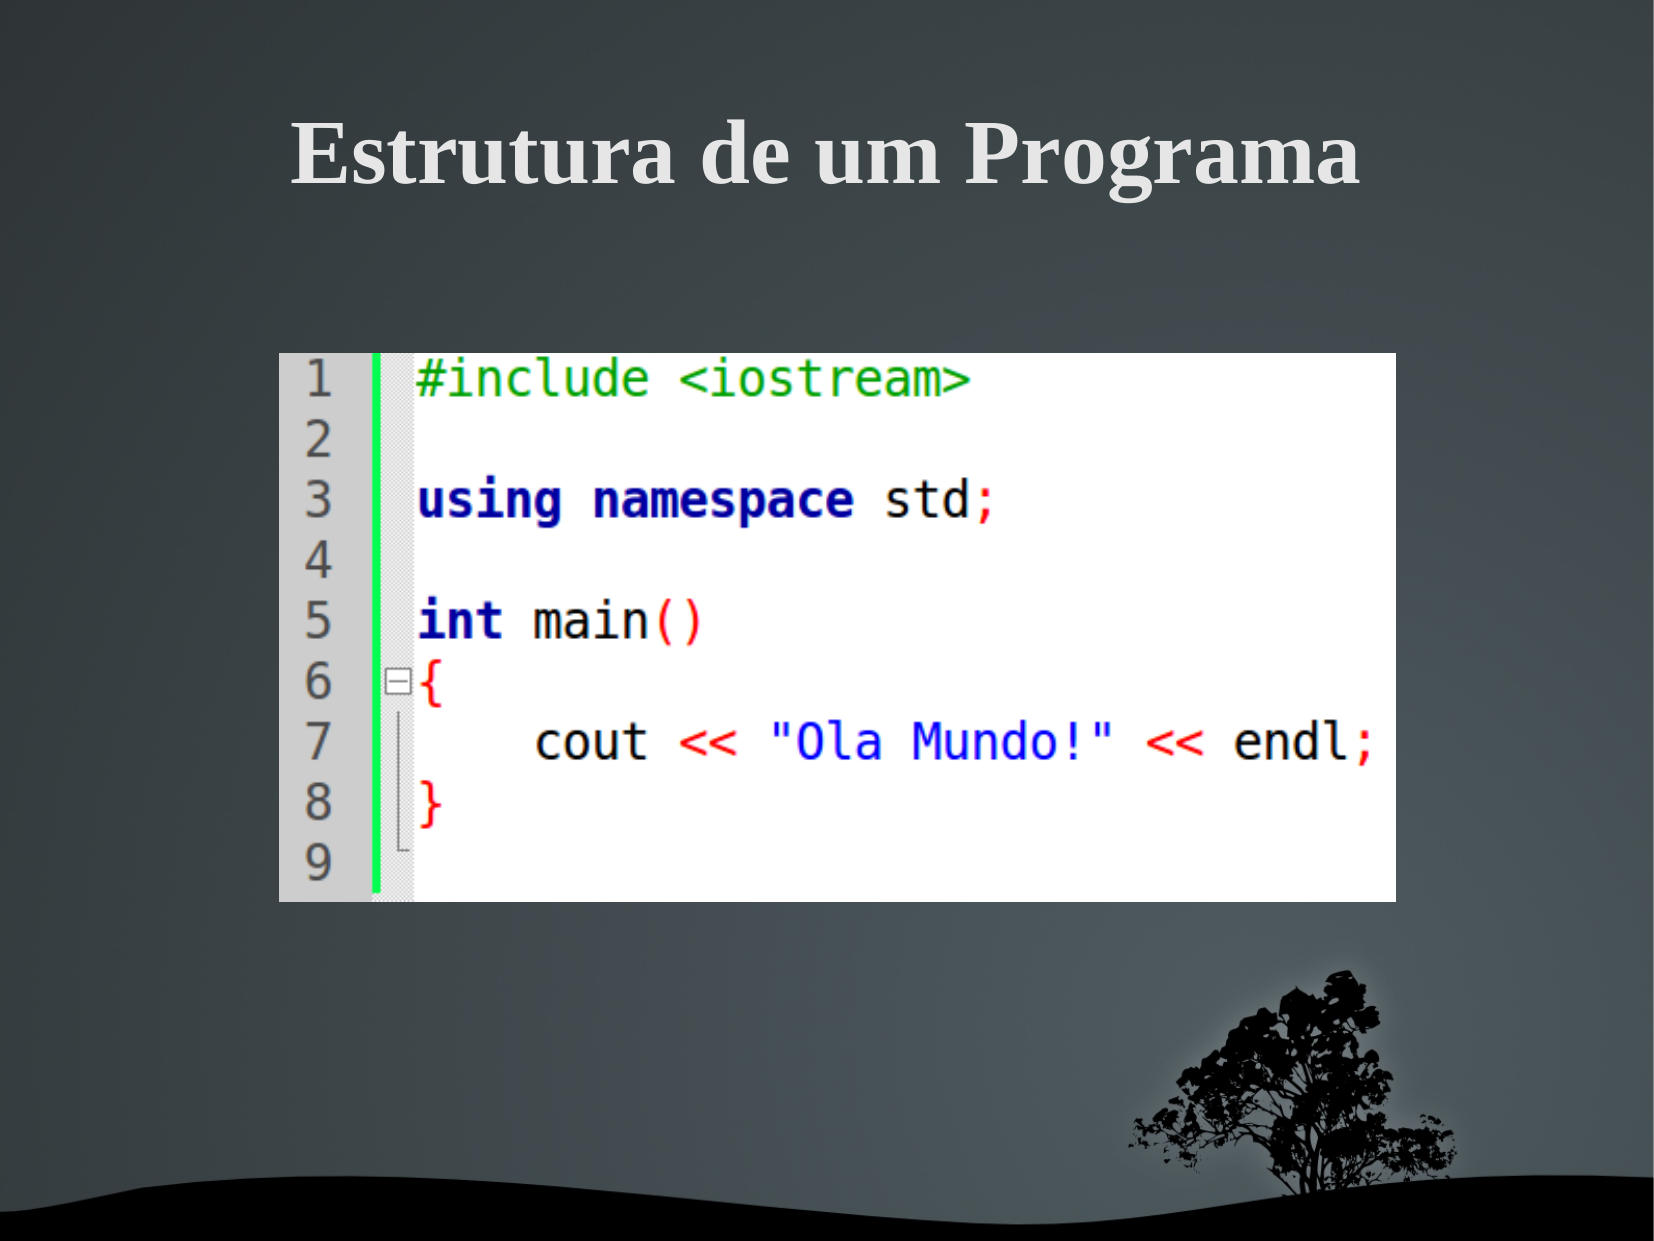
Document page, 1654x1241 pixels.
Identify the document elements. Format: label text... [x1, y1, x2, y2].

picture [0, 0, 1654, 1241]
title Estrutura de um Programa [82, 49, 1571, 257]
